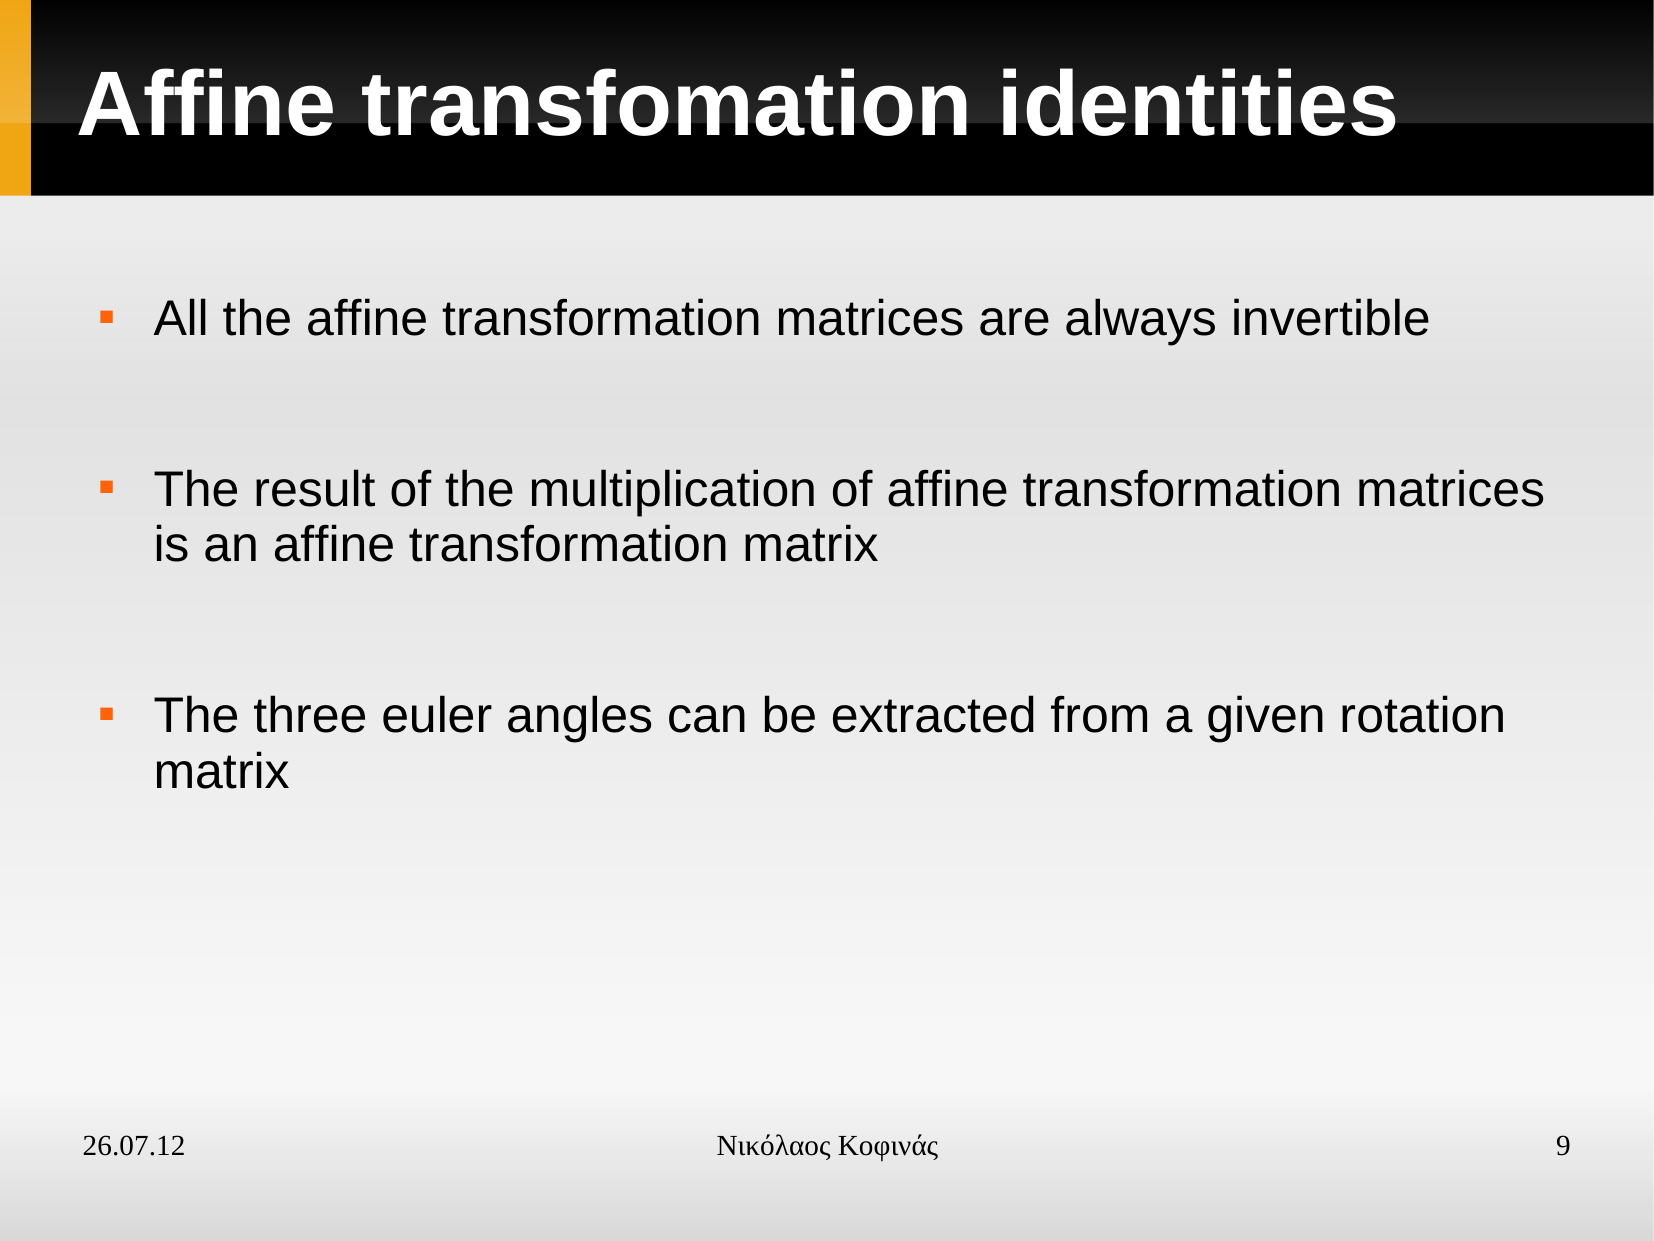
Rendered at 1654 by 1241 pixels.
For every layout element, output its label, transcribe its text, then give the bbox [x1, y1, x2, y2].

picture [0, 0, 1654, 1241]
title Affine transfomation identities [76, 0, 1565, 208]
list All the affine transformation matrices are always invertible The result of the multiplication of affine transformation matrices is an affine transformation matrix The three euler angles can be extracted from a given rotation matrix [82, 290, 1571, 1109]
